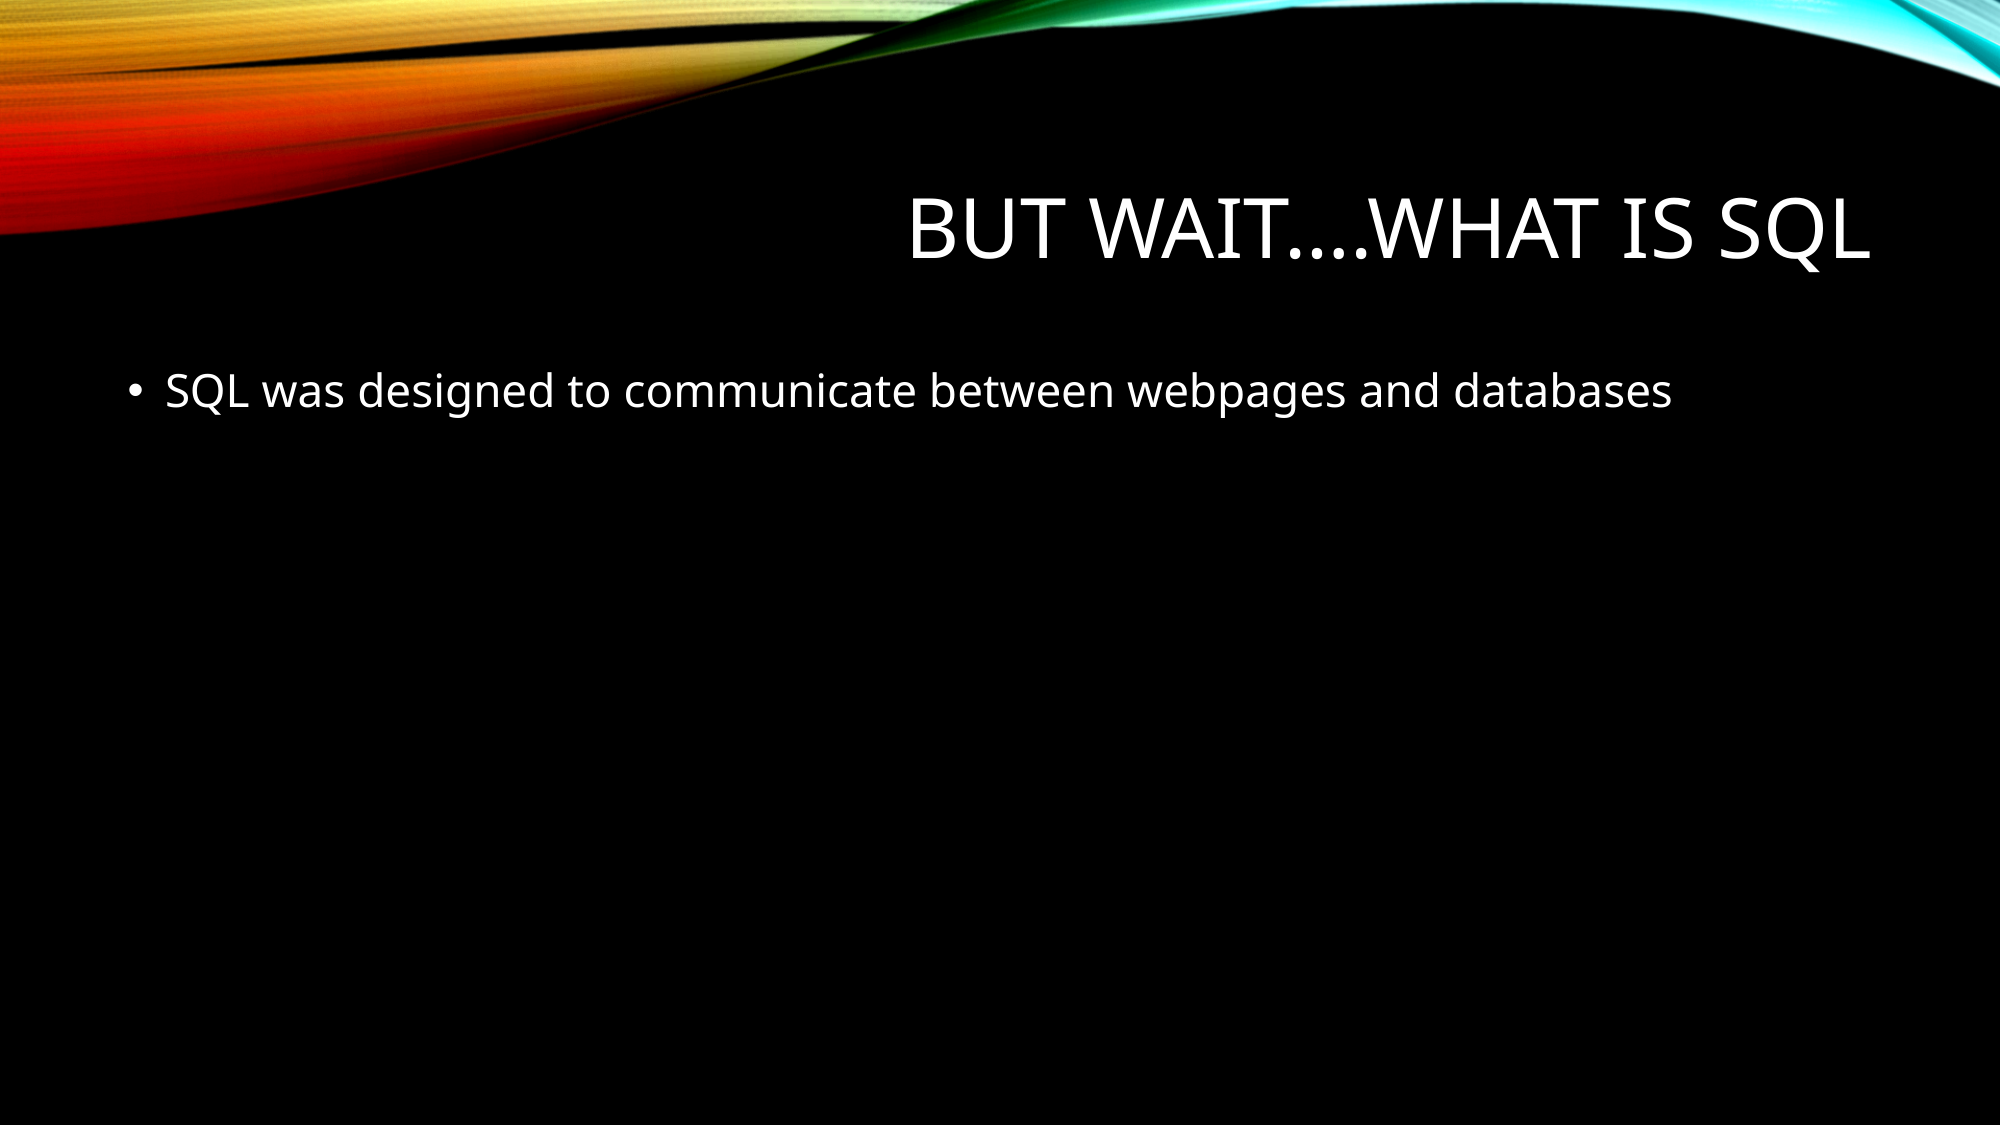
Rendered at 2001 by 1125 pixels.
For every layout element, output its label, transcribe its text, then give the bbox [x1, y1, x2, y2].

picture [0, 0, 2000, 237]
list SQL was designed to communicate between webpages and databases [112, 360, 1888, 1021]
title But wait….what is SQL [474, 125, 1888, 338]
